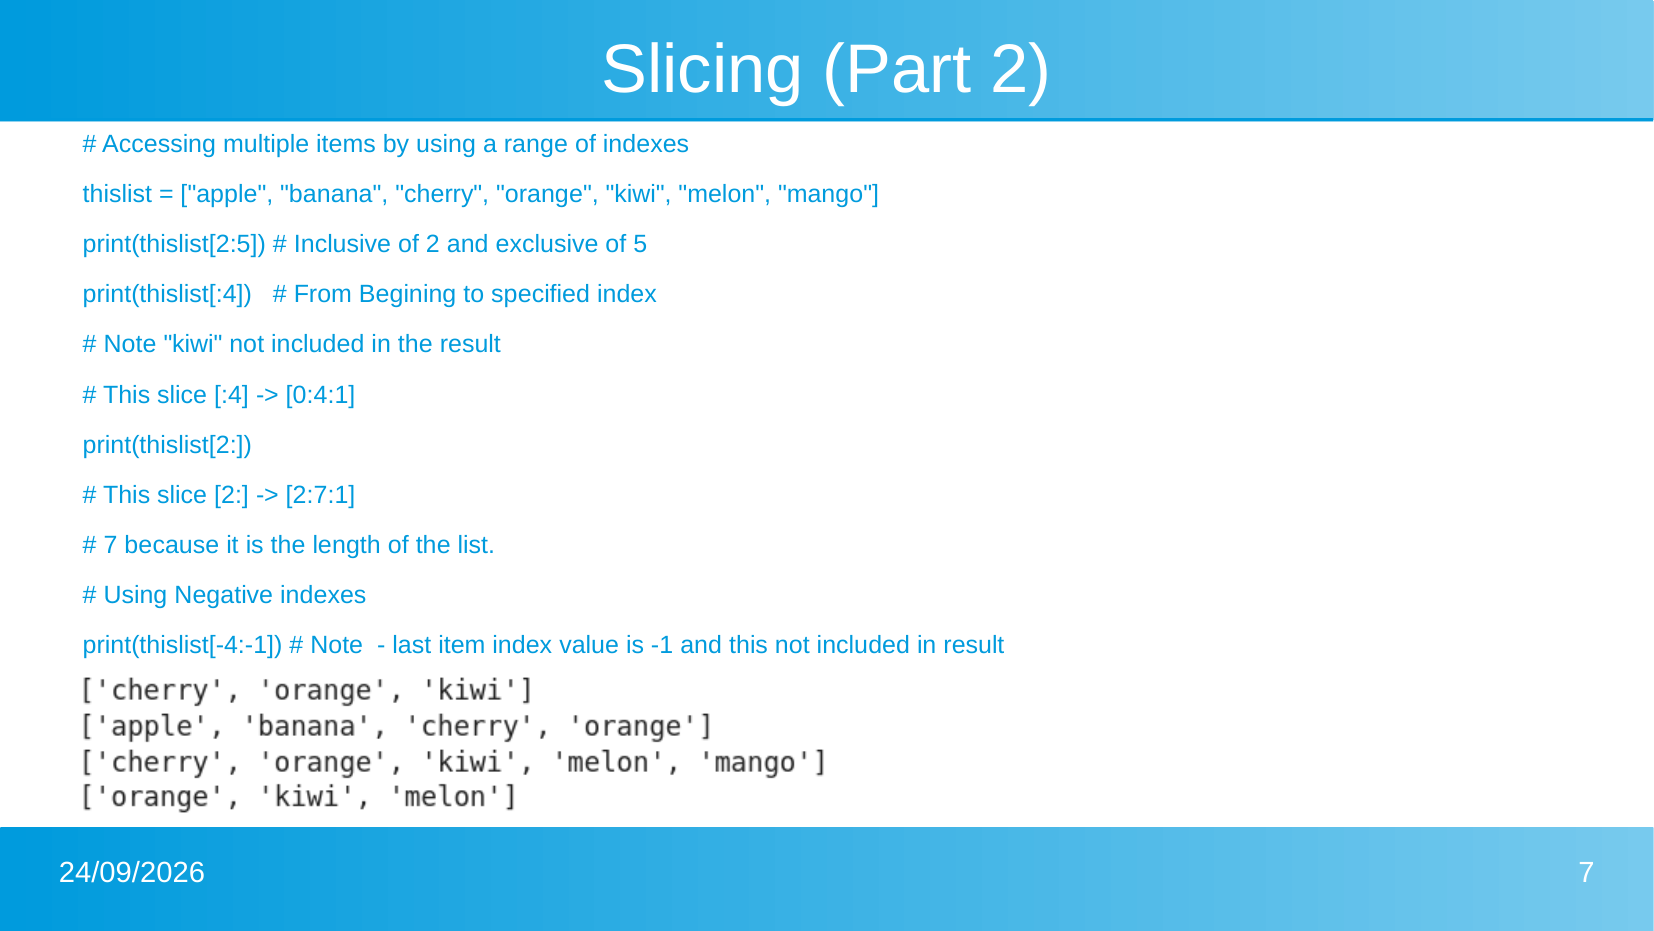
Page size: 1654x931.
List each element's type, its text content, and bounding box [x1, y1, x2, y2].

picture [76, 667, 835, 822]
list # Accessing multiple items by using a range of indexes thislist = ["apple", "banana", "cherry", "orange", "kiwi", "melon", "mango"] print(thislist[2:5]) # Inclusive of 2 and exclusive of 5 print(thislist[:4]) # From Begining to specified index # Note "kiwi" not included in the result # This slice [:4] -> [0:4:1] print(thislist[2:]) # This slice [2:] -> [2:7:1] # 7 because it is the length of the list. # Using Negative indexes print(thislist[-4:-1]) # Note - last item index value is -1 and this not included in result [11, 129, 1607, 780]
title Slicing (Part 2) [59, 29, 1595, 108]
